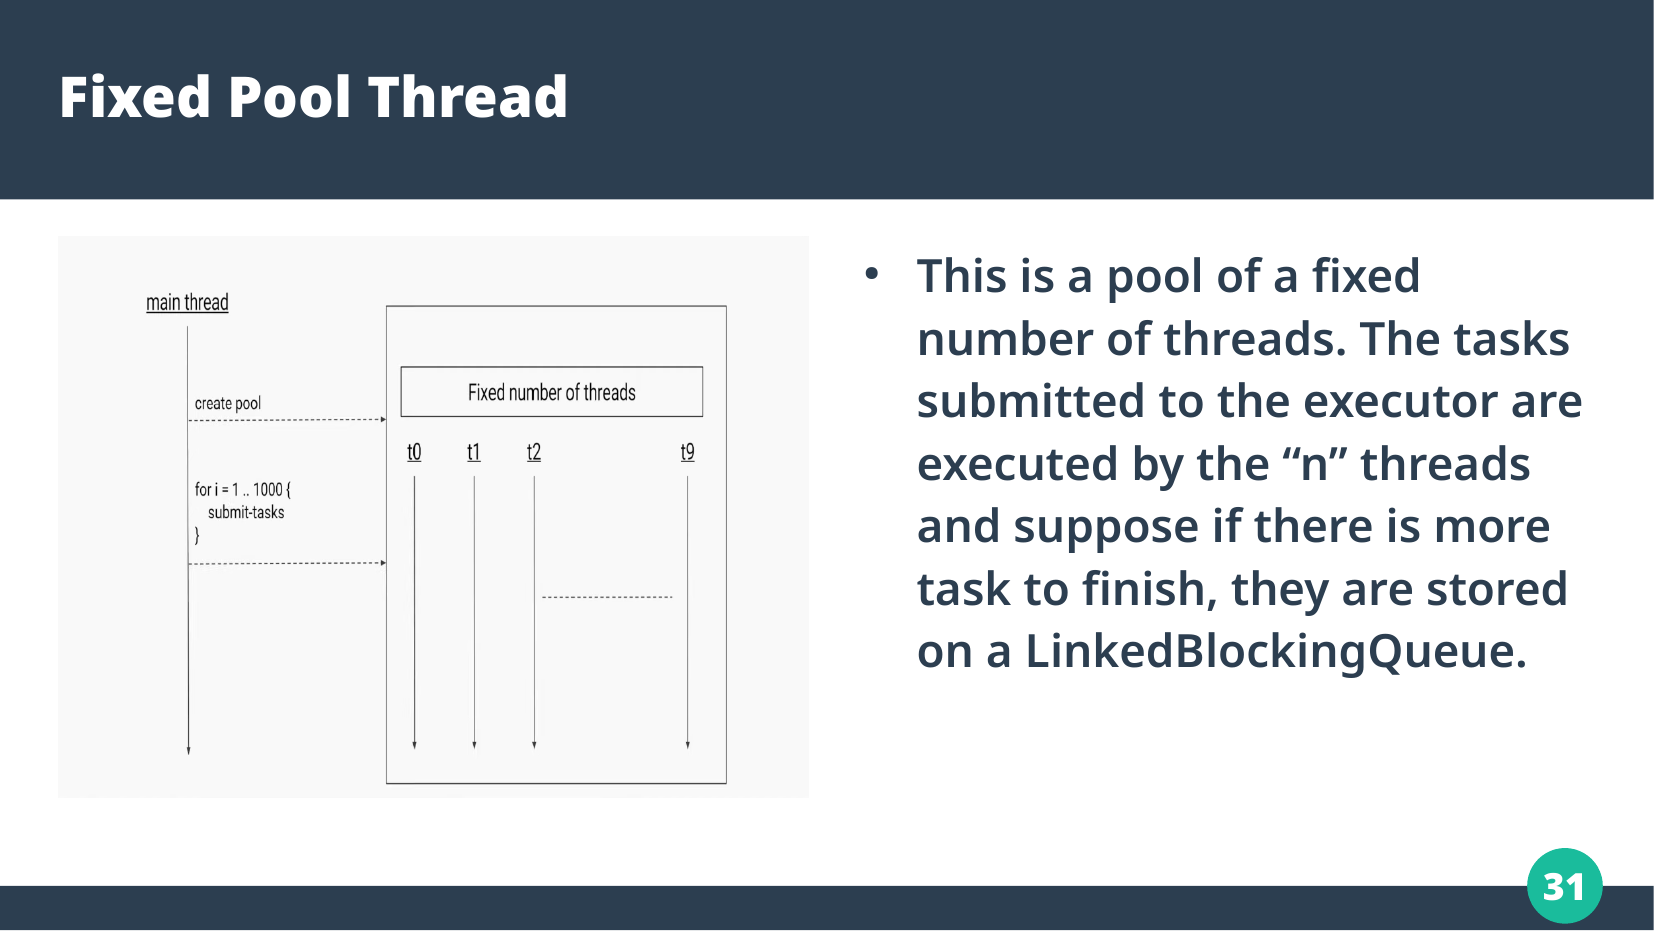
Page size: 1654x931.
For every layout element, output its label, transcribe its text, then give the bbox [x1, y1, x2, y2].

picture [58, 236, 809, 798]
list This is a pool of a fixed number of threads. The tasks submitted to the executor are executed by the “n” threads and suppose if there is more task to finish, they are stored on a LinkedBlockingQueue. [845, 243, 1596, 864]
title Fixed Pool Thread [59, 37, 1595, 155]
